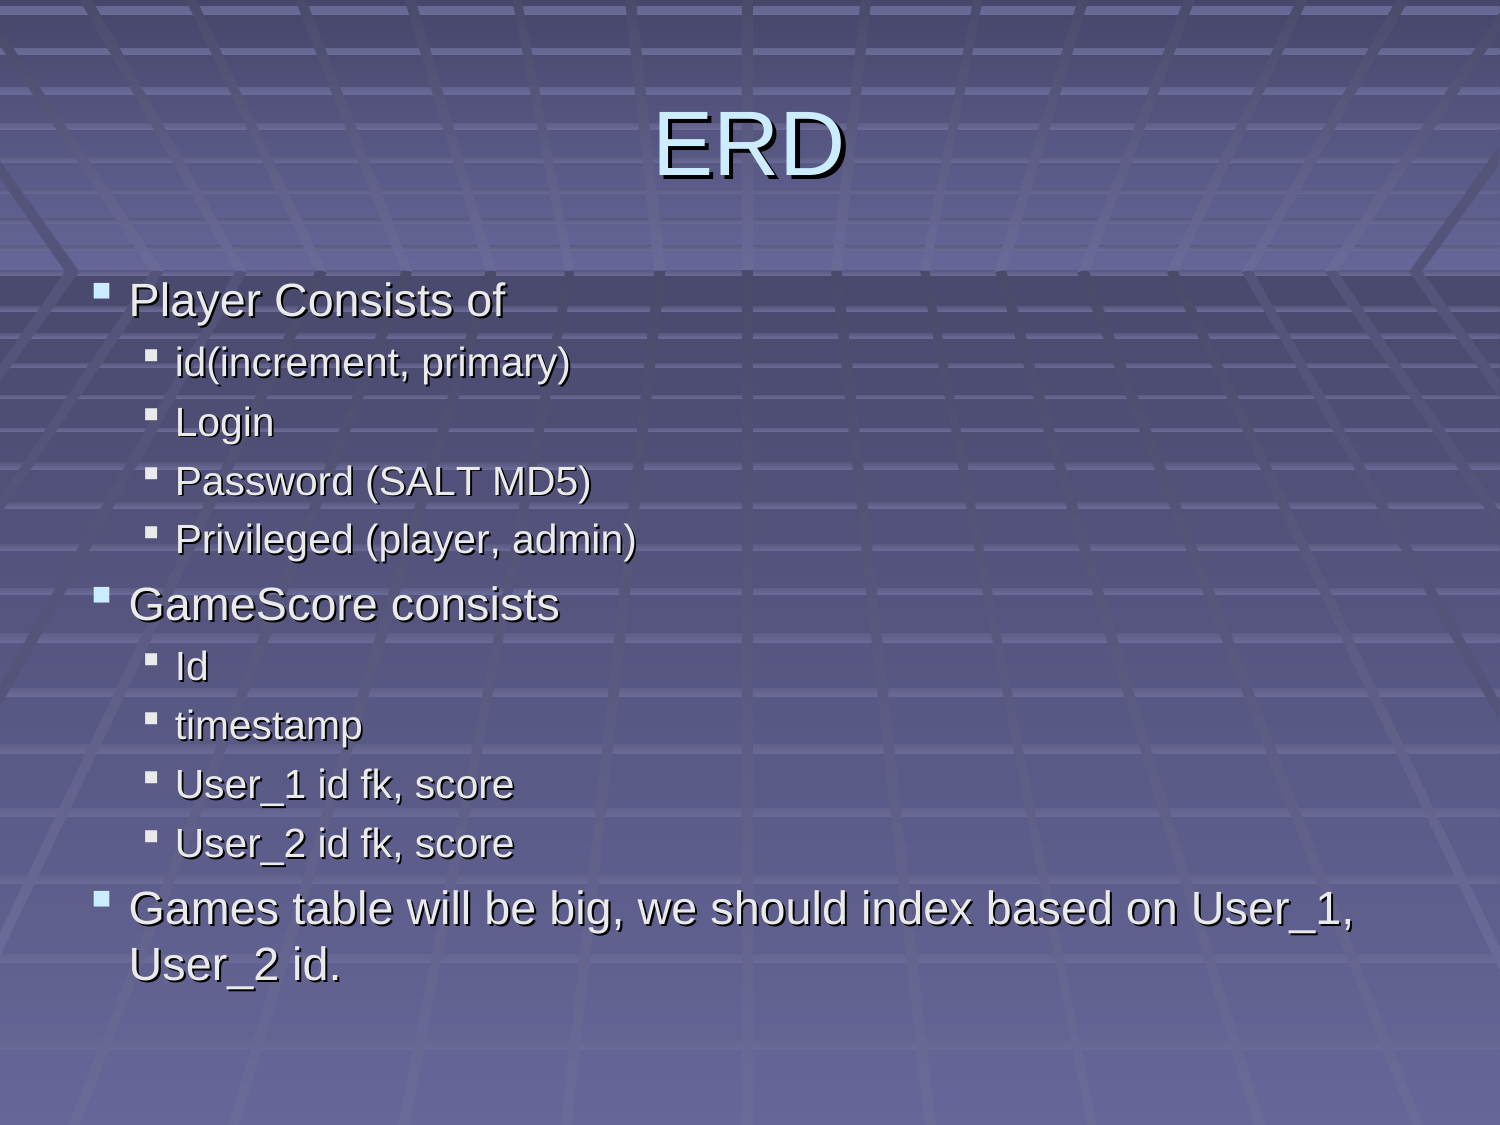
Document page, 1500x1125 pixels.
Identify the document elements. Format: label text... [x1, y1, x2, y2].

list Player Consists of id(increment, primary) Login Password (SALT MD5) Privileged (player, admin) GameScore consists Id timestamp User_1 id fk, score User_2 id fk, score Games table will be big, we should index based on User_1, User_2 id. [74, 262, 1425, 1000]
title ERD [74, 44, 1425, 233]
